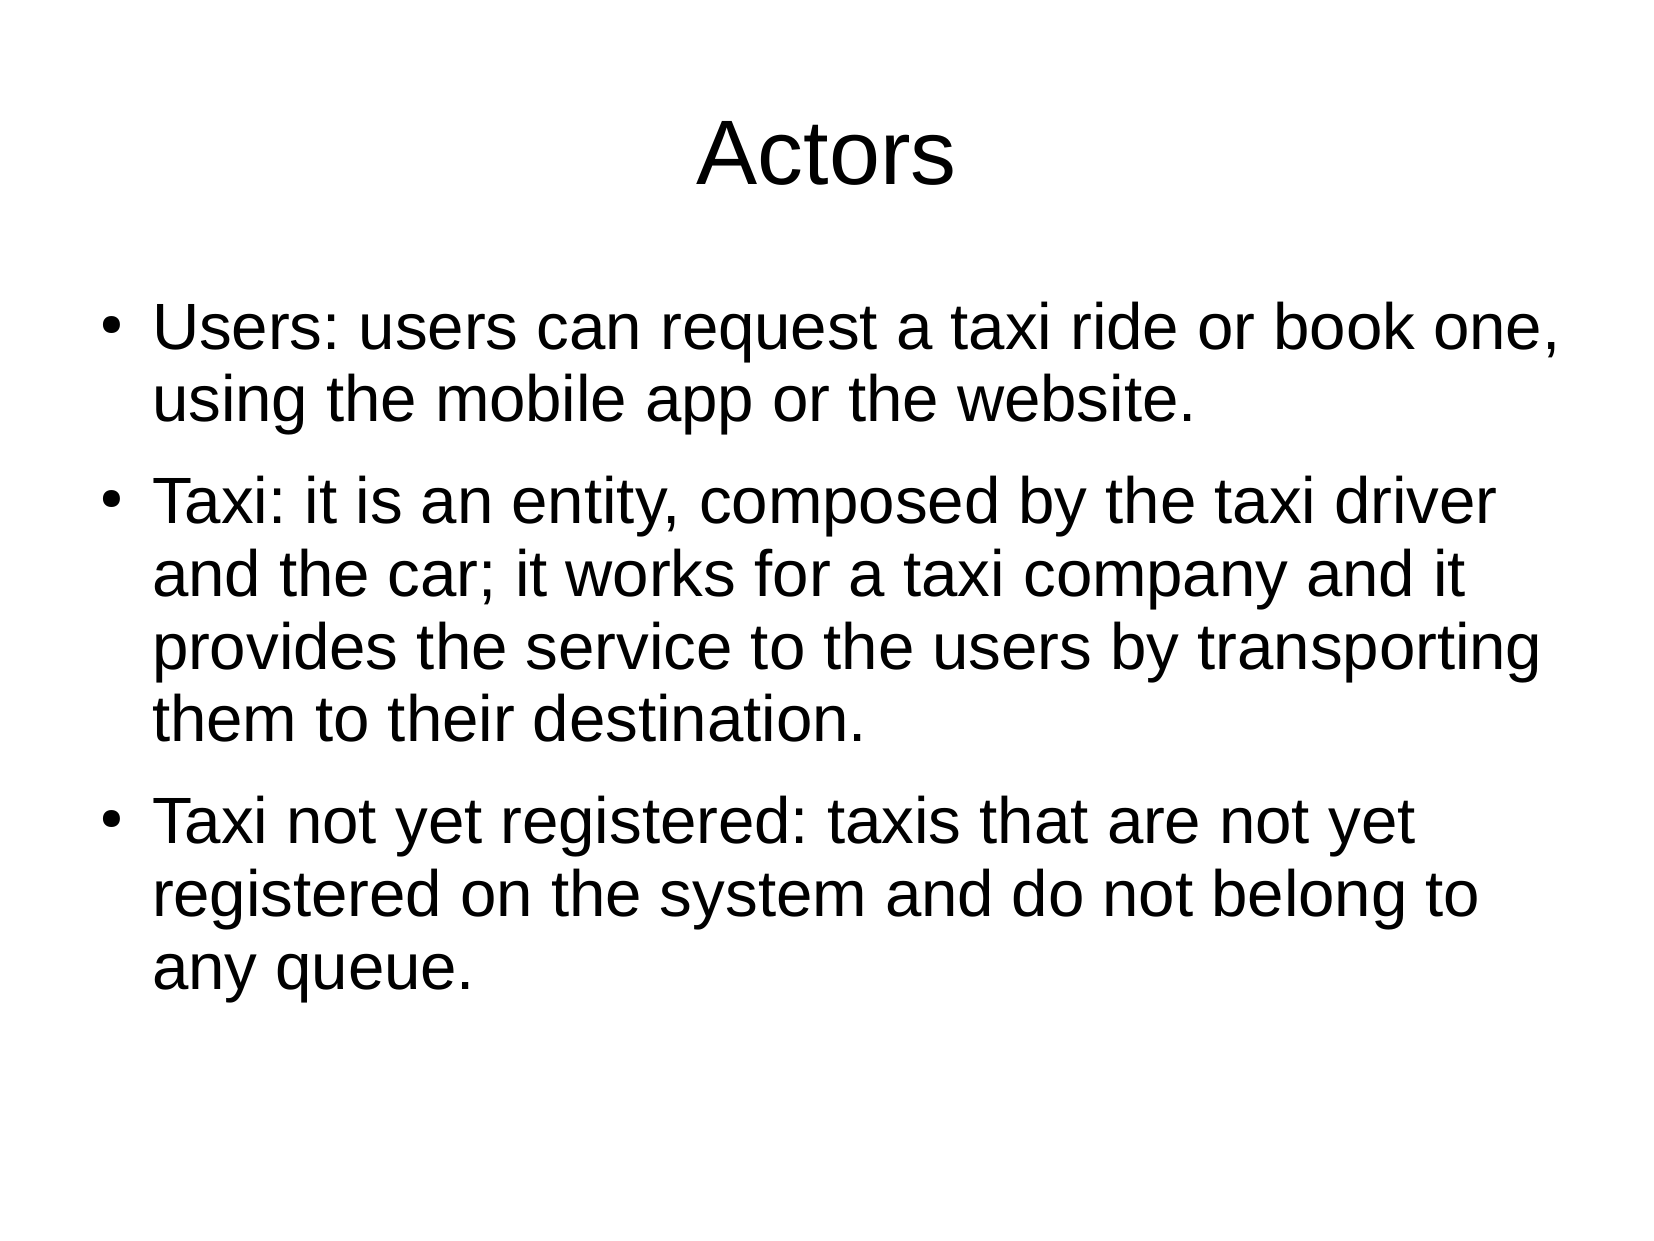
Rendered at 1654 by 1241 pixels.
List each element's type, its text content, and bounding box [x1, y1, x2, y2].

list Users: users can request a taxi ride or book one, using the mobile app or the website. Taxi: it is an entity, composed by the taxi driver and the car; it works for a taxi company and it provides the service to the users by transporting them to their destination. Taxi not yet registered: taxis that are not yet registered on the system and do not belong to any queue. [82, 290, 1571, 1010]
title Actors [82, 49, 1571, 257]
